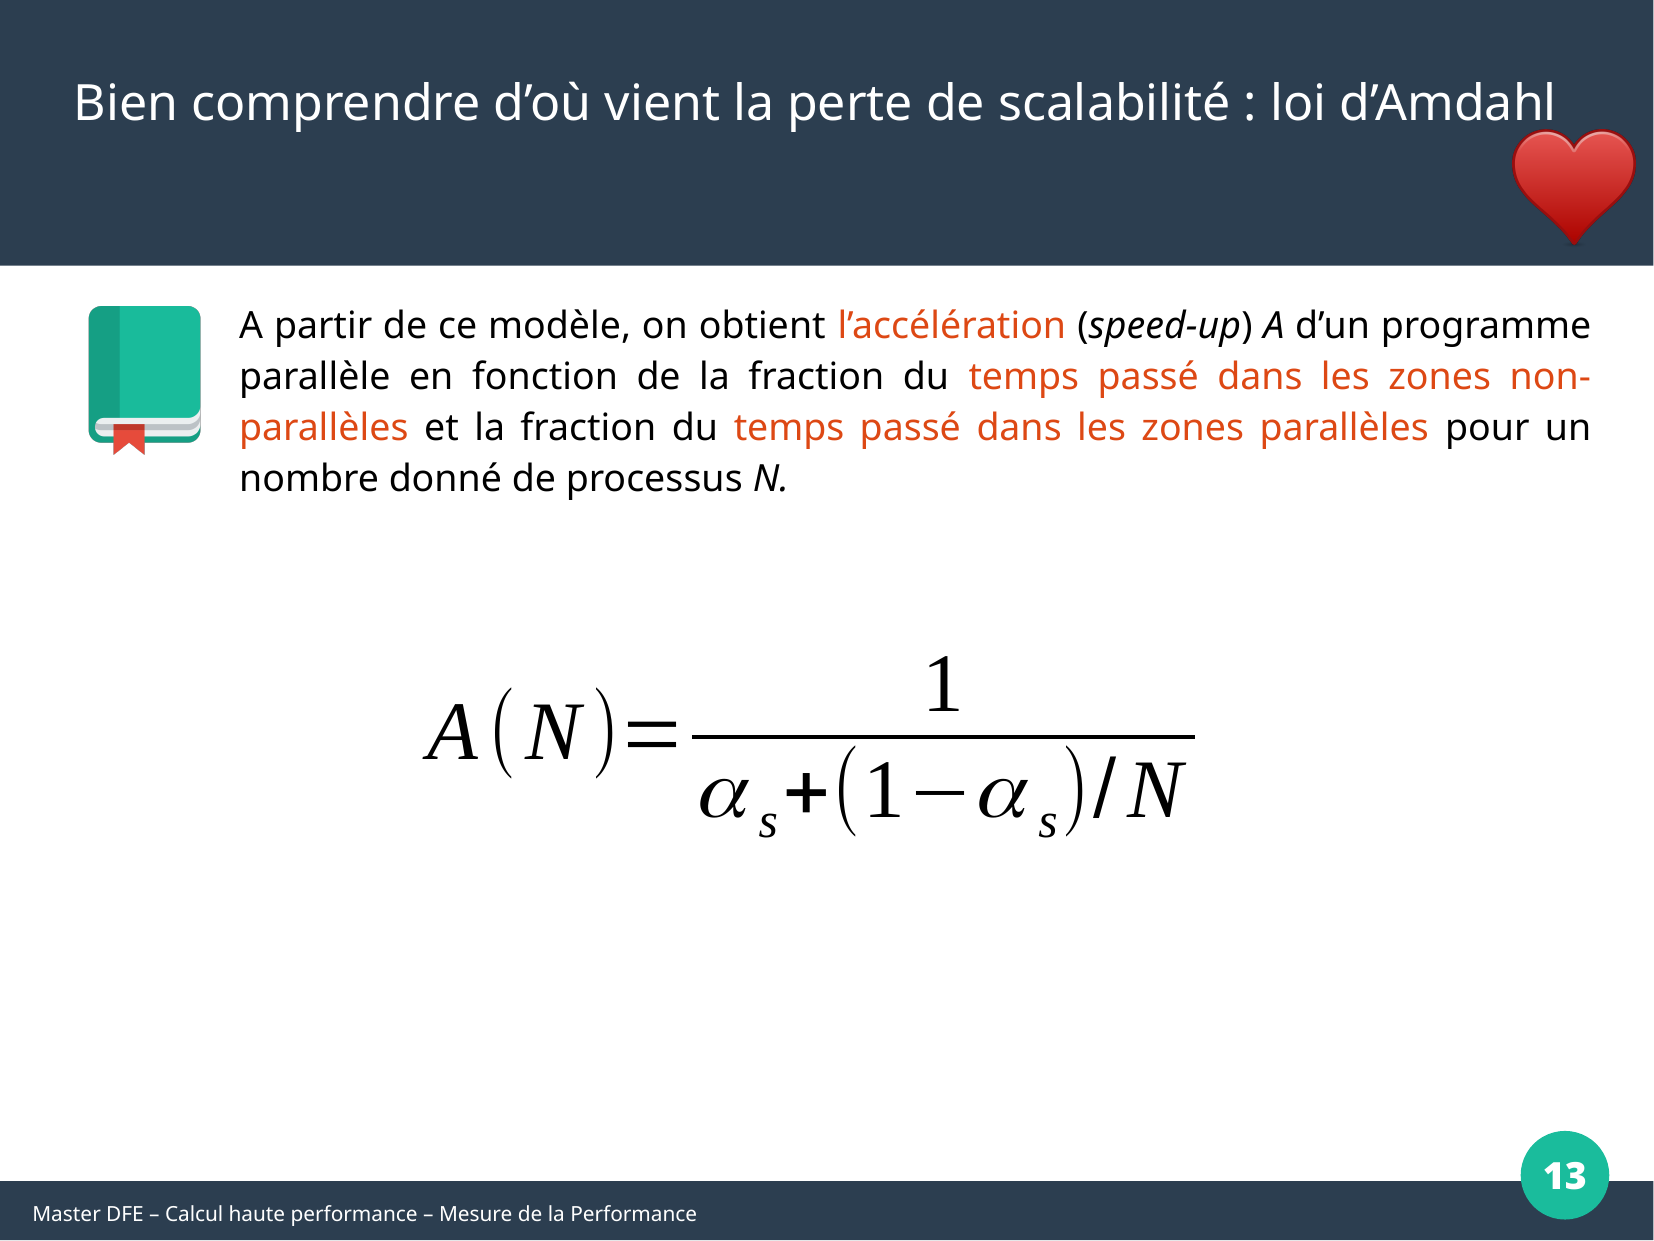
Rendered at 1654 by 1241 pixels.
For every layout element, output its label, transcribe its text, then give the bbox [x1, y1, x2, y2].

text_box A partir de ce modèle, on obtient l’accélération (speed-up) A d’un programme parallèle en fonction de la fraction du temps passé dans les zones non-parallèles et la fraction du temps passé dans les zones parallèles pour un nombre donné de processus N. [224, 291, 1607, 510]
picture [70, 306, 219, 455]
text_box Master DFE – Calcul haute performance – Mesure de la Performance [17, 1191, 1436, 1235]
picture [1512, 129, 1636, 248]
text_box Bien comprendre d’où vient la perte de scalabilité : loi d’Amdahl [59, 59, 1595, 187]
chart [413, 637, 1205, 848]
